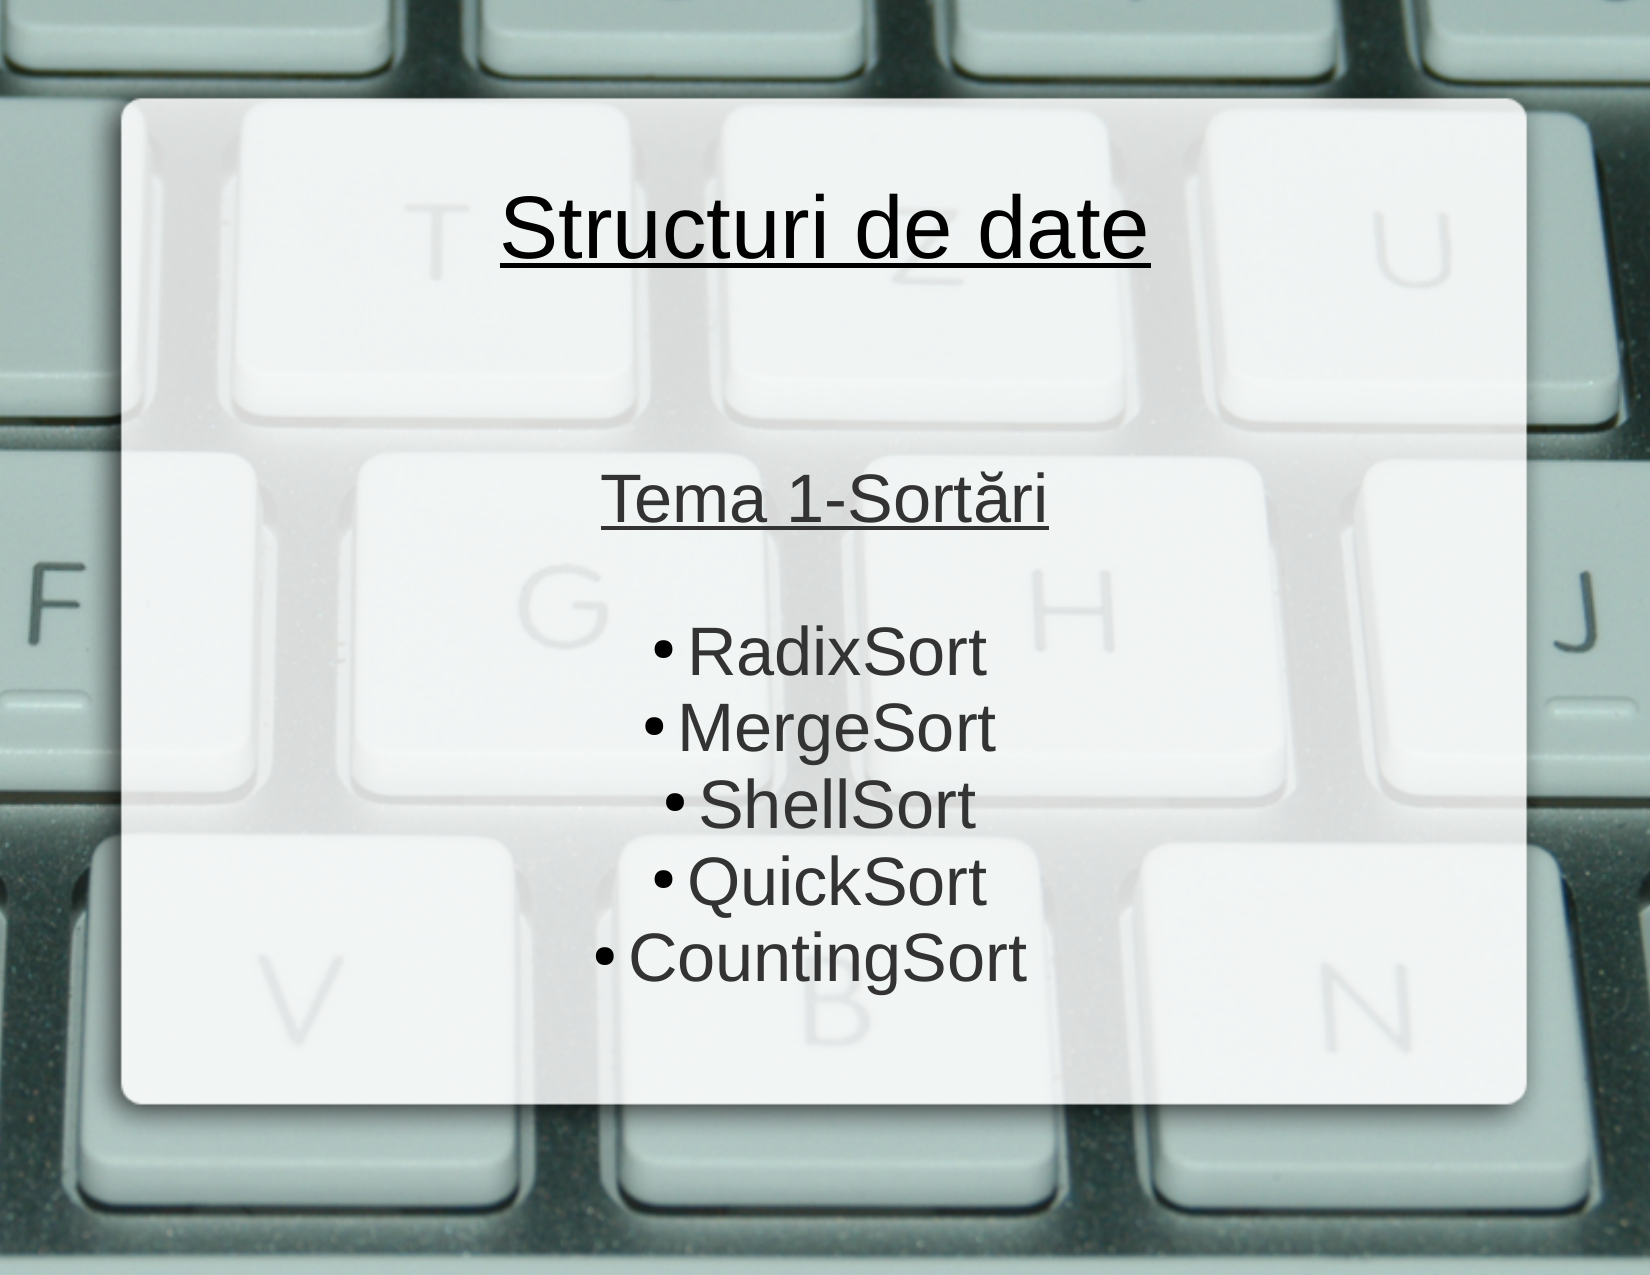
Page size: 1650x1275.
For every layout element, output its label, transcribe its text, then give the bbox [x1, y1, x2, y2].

subtitle Tema 1-Sortări RadixSort MergeSort ShellSort QuickSort CountingSort [147, 364, 1503, 1093]
title Structuri de date [147, 120, 1503, 334]
picture [0, 0, 1650, 1275]
